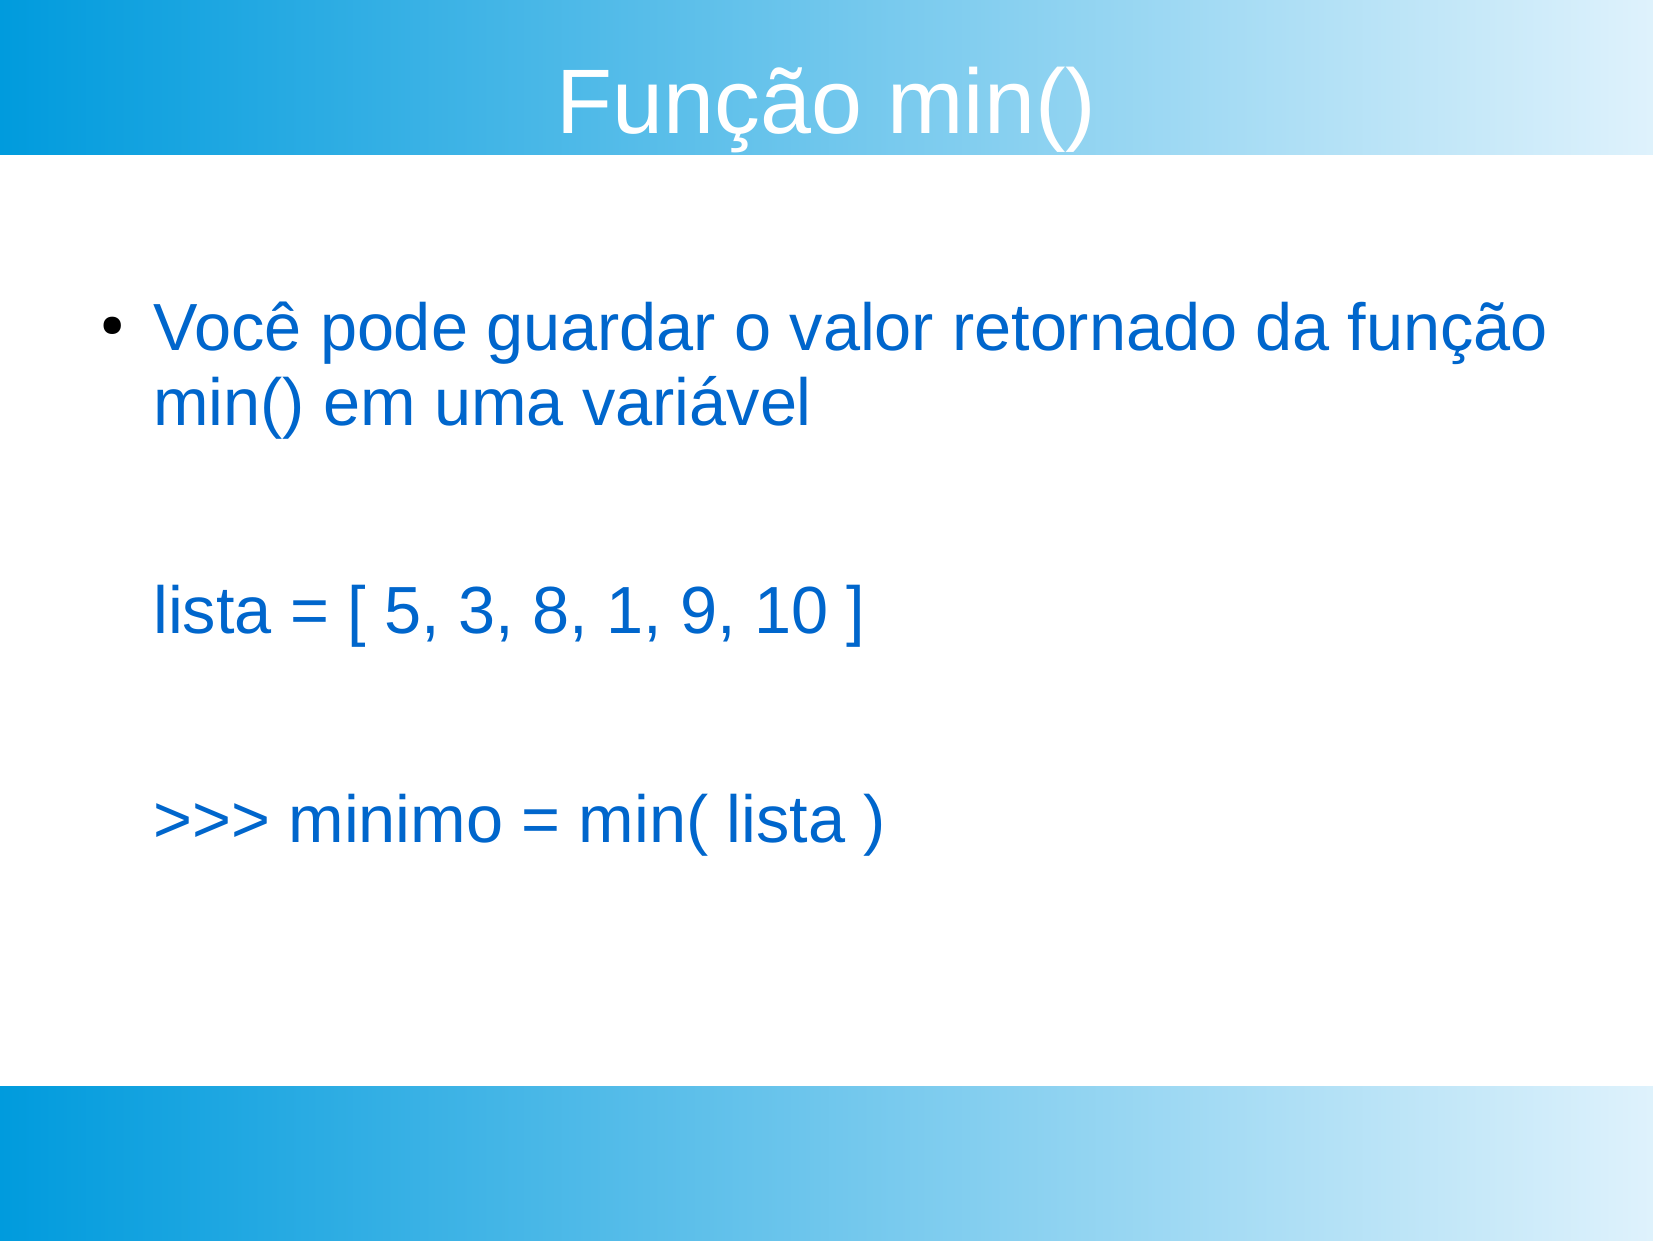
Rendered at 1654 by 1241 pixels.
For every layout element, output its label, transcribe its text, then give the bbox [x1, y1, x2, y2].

title Função min() [82, 49, 1571, 155]
list Você pode guardar o valor retornado da função min() em uma variável lista = [ 5, 3, 8, 1, 9, 10 ] >>> minimo = min( lista ) [82, 290, 1571, 1010]
